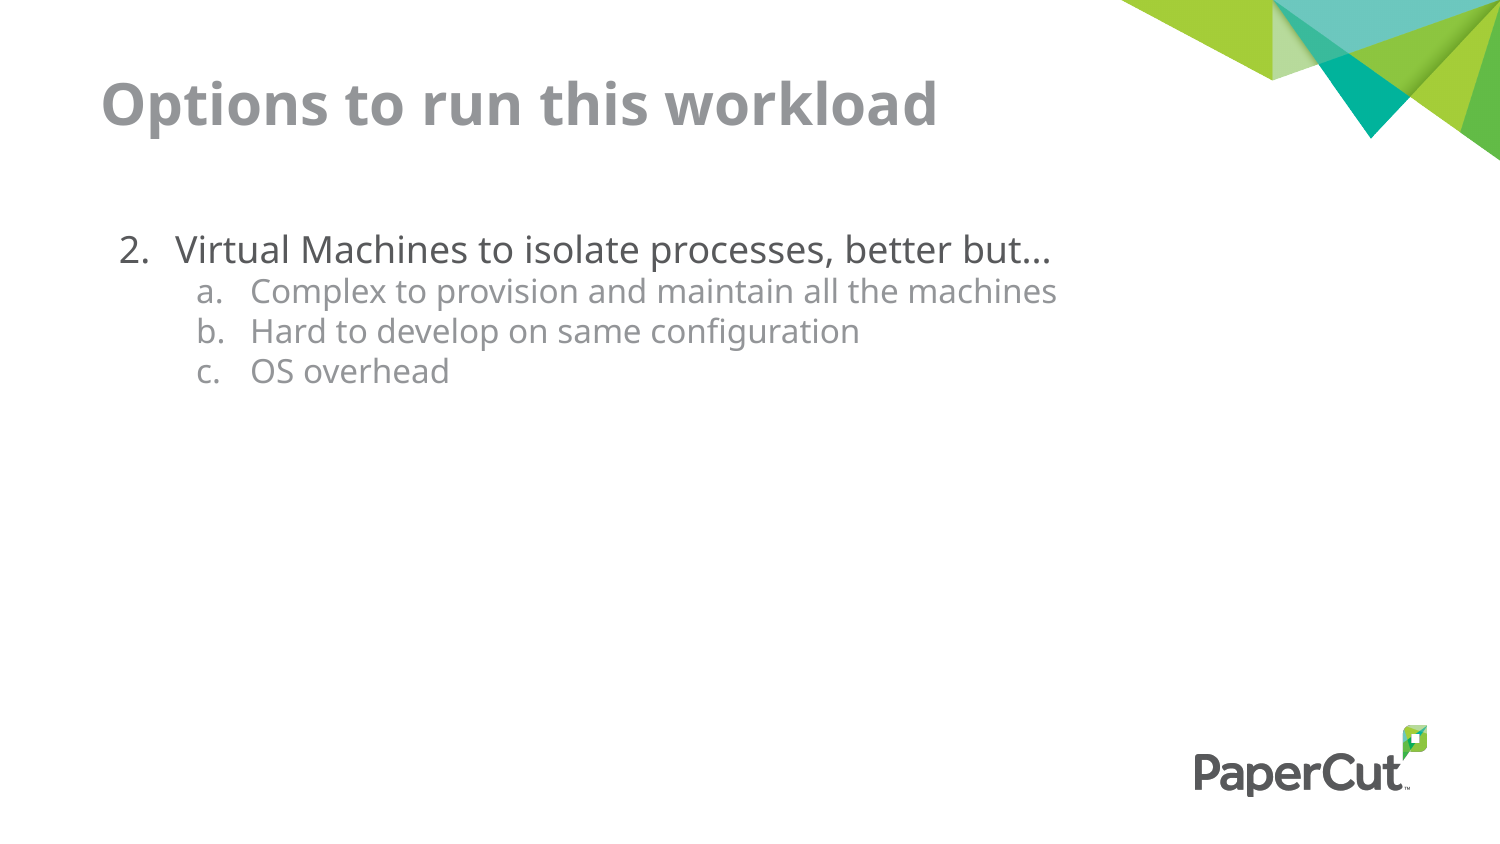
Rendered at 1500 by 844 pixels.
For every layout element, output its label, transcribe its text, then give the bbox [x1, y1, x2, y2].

list Virtual Machines to isolate processes, better but... Complex to provision and maintain all the machines Hard to develop on same configuration OS overhead [100, 221, 1094, 706]
picture [1119, 0, 1500, 162]
title Options to run this workload [100, 67, 1214, 196]
picture [1195, 725, 1427, 797]
